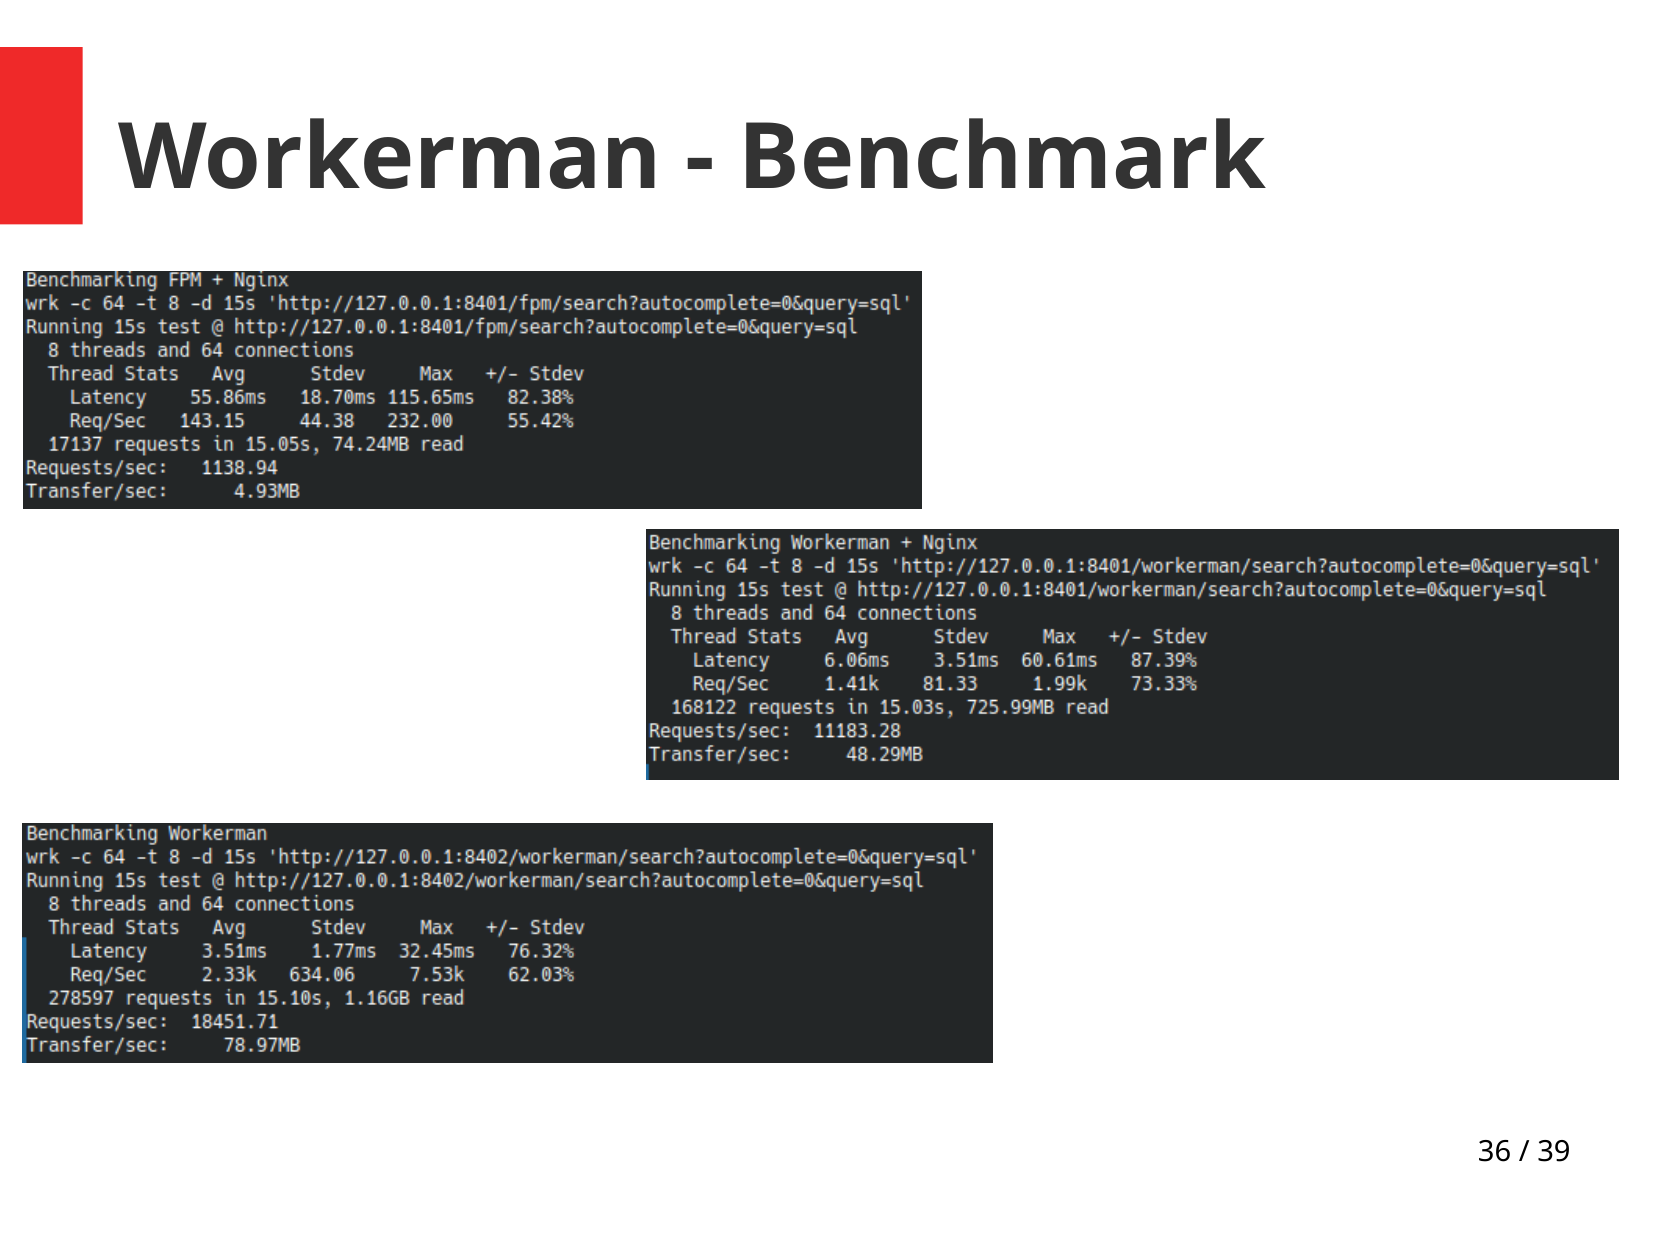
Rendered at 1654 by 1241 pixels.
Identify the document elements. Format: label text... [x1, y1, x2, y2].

picture [23, 271, 922, 510]
picture [646, 529, 1619, 780]
title Workerman - Benchmark [118, 49, 1571, 257]
picture [22, 823, 993, 1063]
